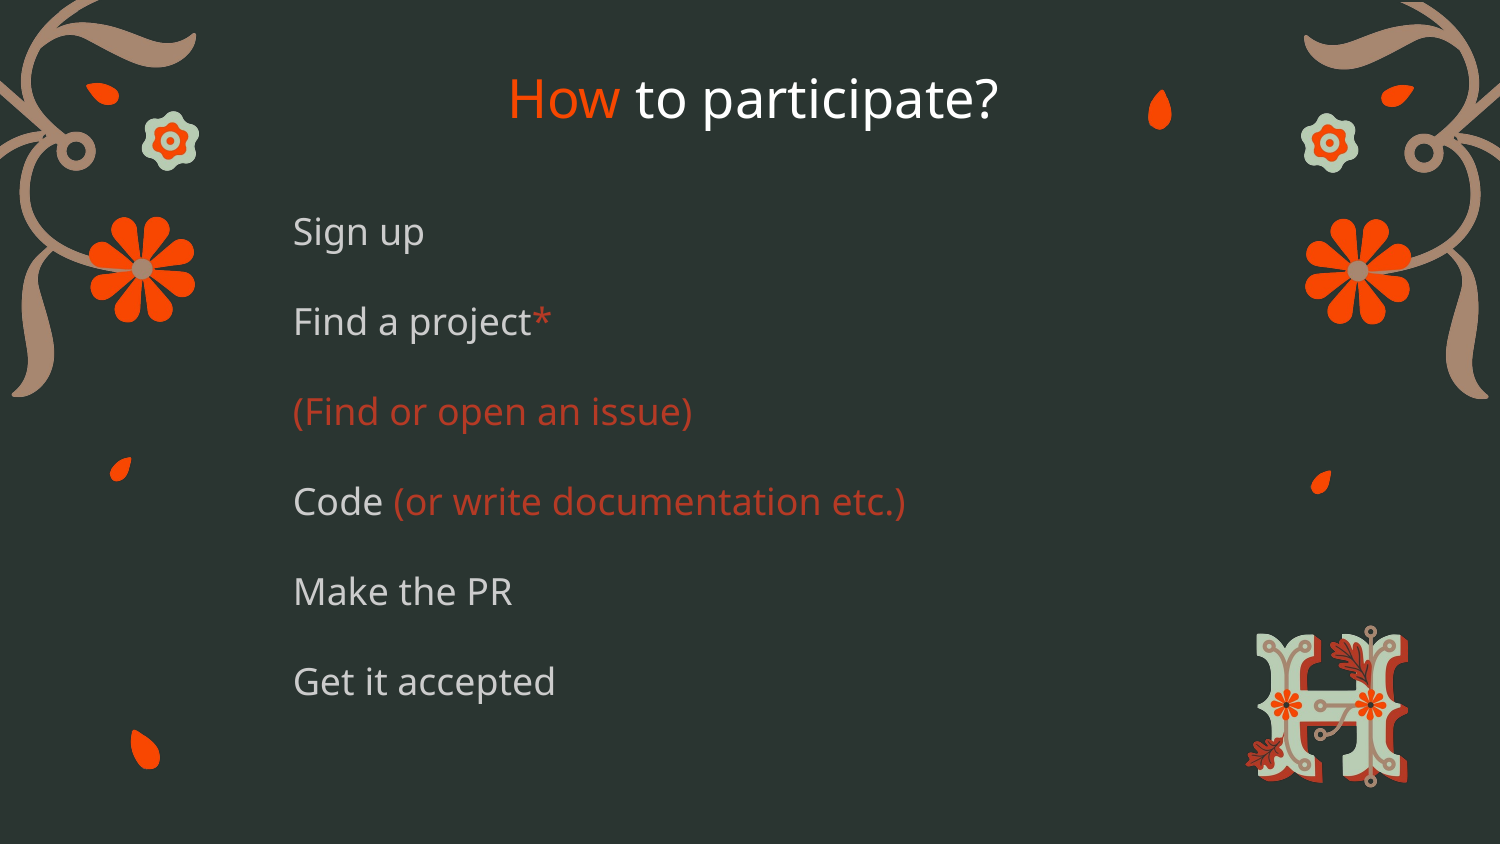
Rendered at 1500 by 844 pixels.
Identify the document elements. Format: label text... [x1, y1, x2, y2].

text_box Sign up Find a project* (Find or open an issue) Code (or write documentation etc.) Make the PR Get it accepted [281, 202, 1259, 709]
picture [122, 729, 167, 772]
text_box How to participate? [265, 58, 1241, 136]
picture [109, 456, 132, 482]
picture [1311, 471, 1333, 495]
picture [1245, 624, 1408, 788]
